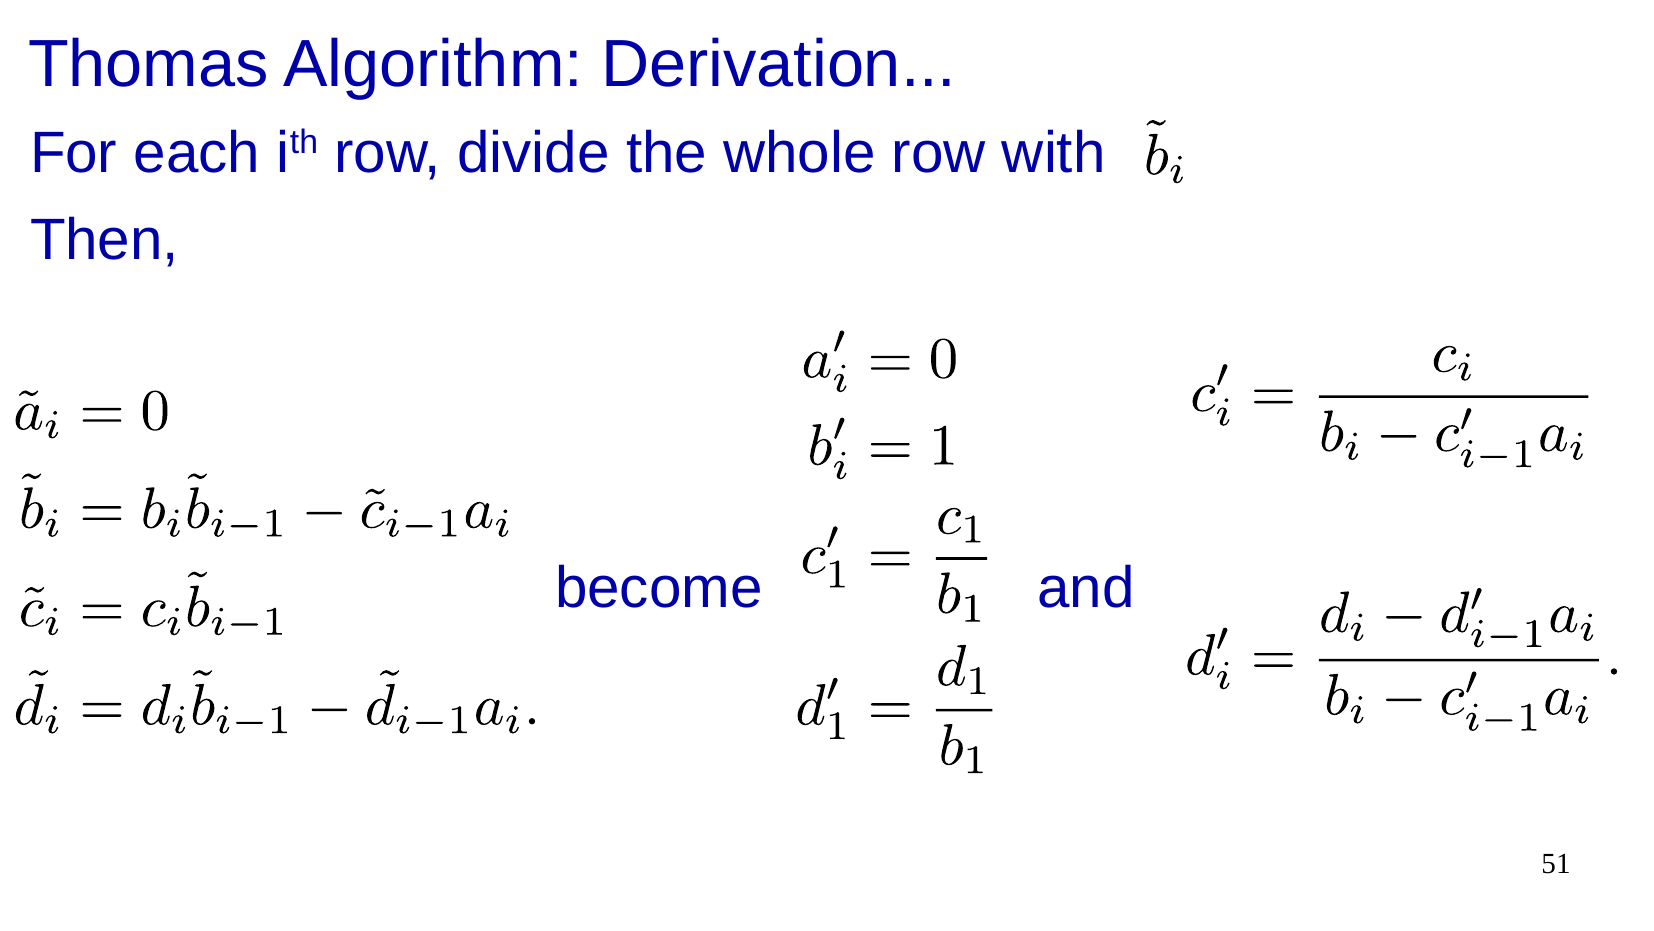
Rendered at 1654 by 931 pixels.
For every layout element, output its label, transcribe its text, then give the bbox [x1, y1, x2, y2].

text_box [13, 390, 541, 738]
text_box [1185, 345, 1622, 736]
text_box [795, 330, 993, 774]
text_box [1141, 120, 1186, 184]
list For each ith row, divide the whole row with Then, become and [30, 120, 1645, 916]
title Thomas Algorithm: Derivation... [28, 21, 1626, 106]
